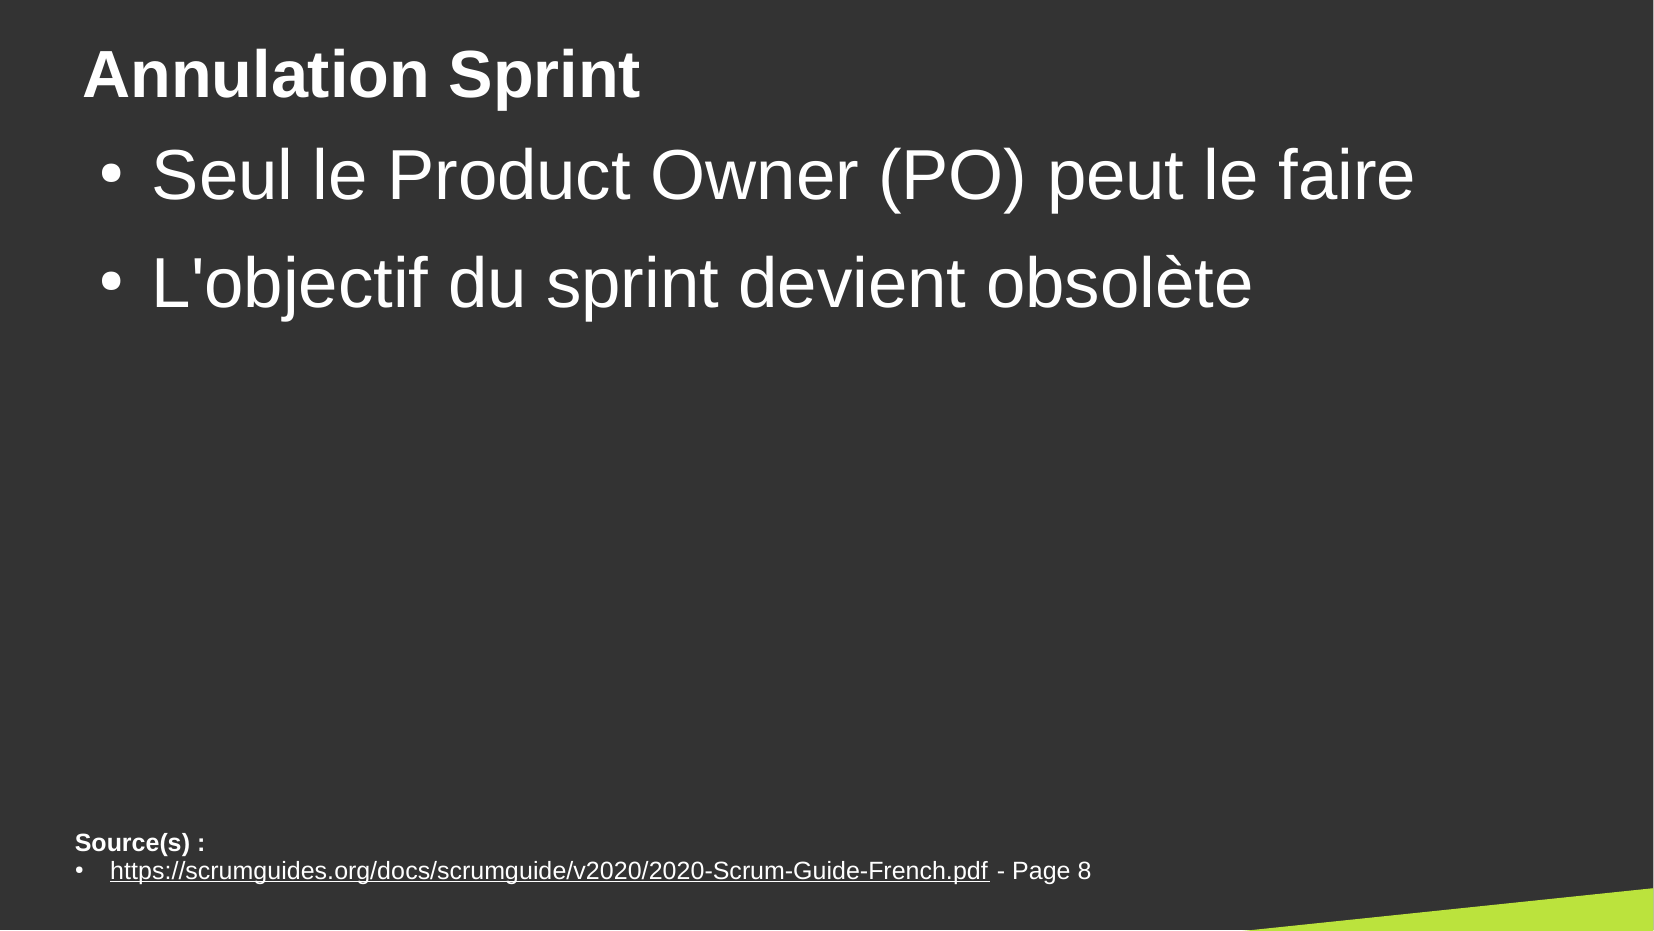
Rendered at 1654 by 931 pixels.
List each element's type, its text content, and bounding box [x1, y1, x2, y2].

list Seul le Product Owner (PO) peut le faire L'objectif du sprint devient obsolète [80, 135, 1620, 777]
text_box Source(s) : https://scrumguides.org/docs/scrumguide/v2020/2020-Scrum-Guide-French.pdf - Page 8 [60, 821, 1546, 921]
text_box [1242, 888, 1654, 931]
title Annulation Sprint [82, 37, 1571, 122]
